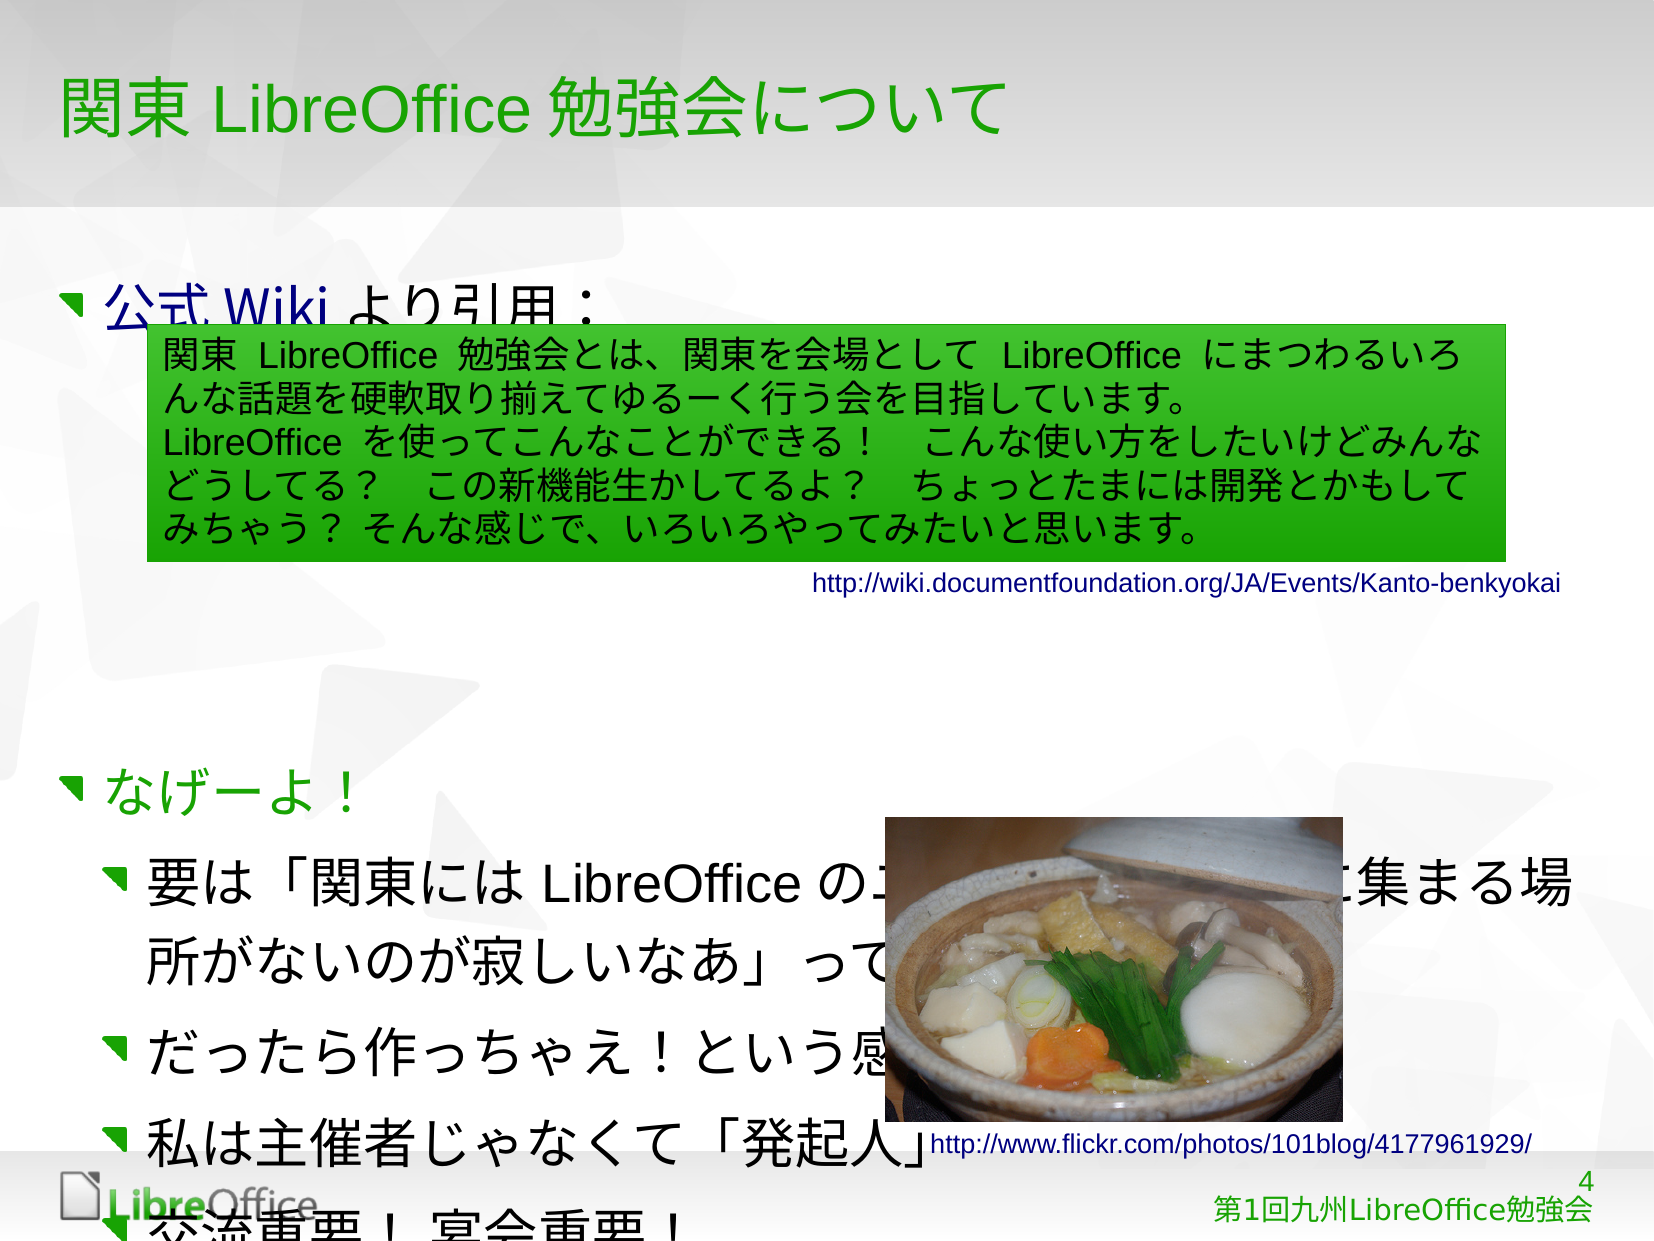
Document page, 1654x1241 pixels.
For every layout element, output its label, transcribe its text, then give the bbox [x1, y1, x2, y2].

list 公式 Wiki より引用： なげーよ！ 要は「関東にはLibreOfficeのユーザーが定期的に集まる場所がないのが寂しいなあ」って思った だったら作っちゃえ！という感じ 私は主催者じゃなくて「発起人」 交流重要！ 宴会重要！ [59, 265, 1595, 1088]
picture [224, 1152, 237, 1161]
title 関東LibreOffice勉強会について [59, 29, 1595, 178]
picture [0, 0, 783, 931]
text_box 関東 LibreOffice 勉強会とは、関東を会場として LibreOffice にまつわるいろんな話題を硬軟取り揃えてゆるーく行う会を目指しています。 LibreOffice を使ってこんなことができる！ こんな使い方をしたいけどみんなどうしてる？ この新機能生かしてるよ？ ちょっとたまには開発とかもしてみちゃう？ そんな感じで、いろいろやってみたいと思います。 [147, 324, 1506, 562]
picture [283, 1235, 296, 1239]
picture [283, 1228, 296, 1232]
picture [267, 1228, 279, 1232]
text_box http://wiki.documentfoundation.org/JA/Events/Kanto-benkyokai [797, 561, 1625, 607]
picture [41, 1127, 337, 1241]
text_box http://www.flickr.com/photos/101blog/4177961929/ [915, 1122, 1654, 1168]
picture [331, 1222, 337, 1230]
picture [885, 548, 1654, 1123]
picture [267, 1235, 279, 1239]
picture [319, 1222, 328, 1230]
picture [176, 1152, 191, 1160]
